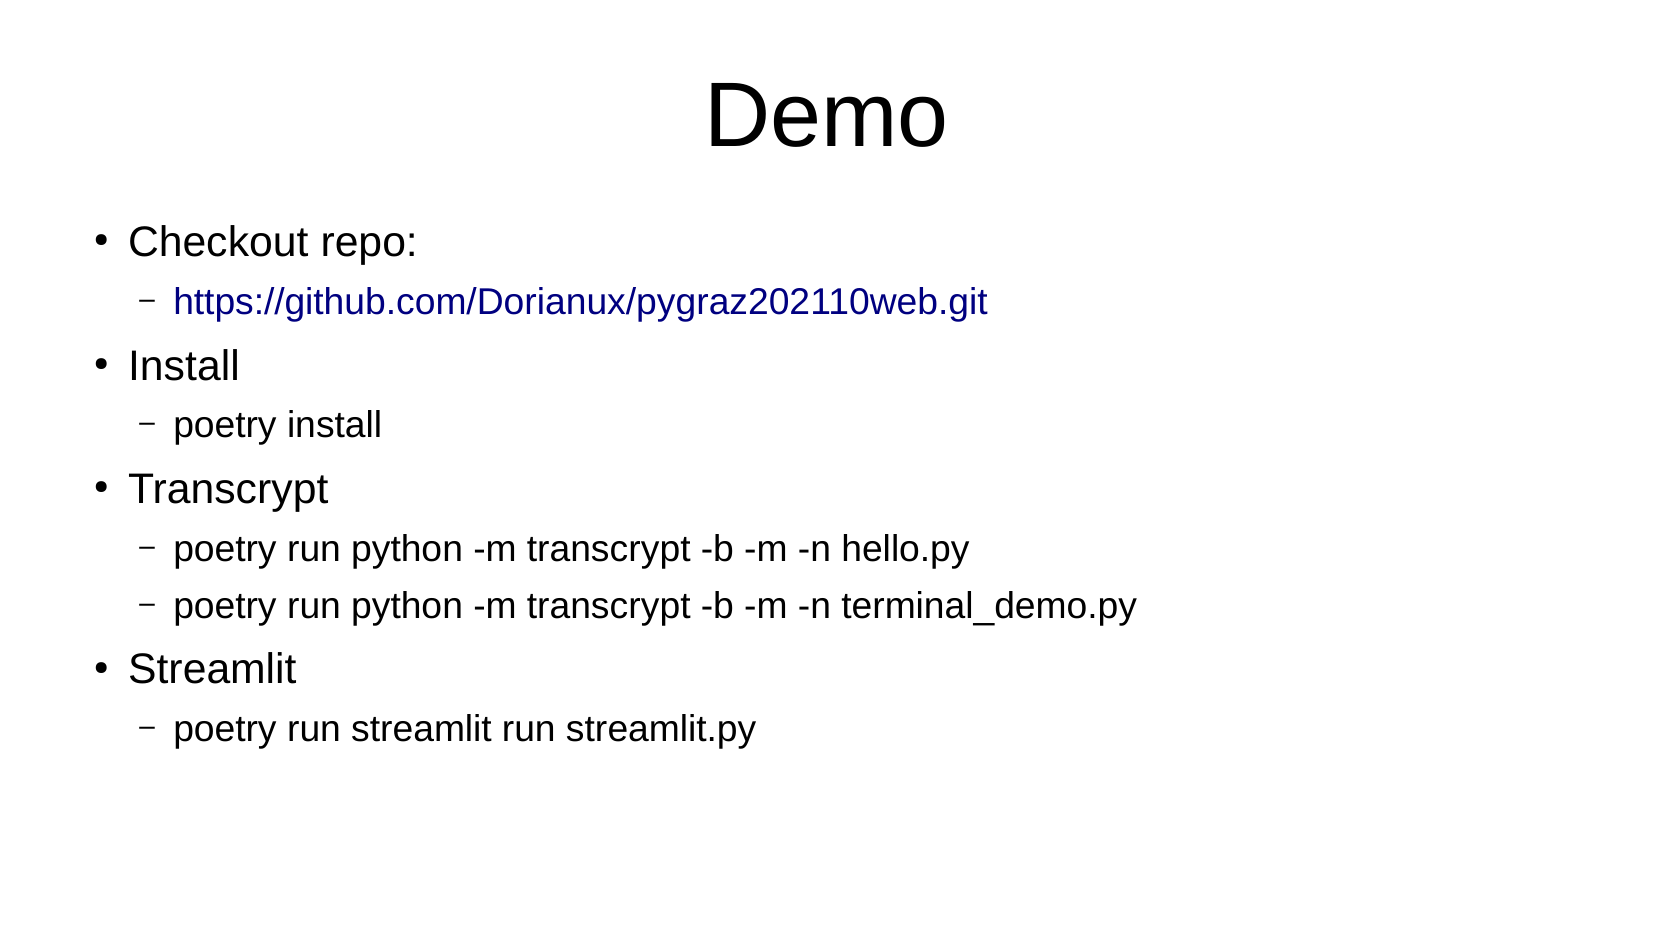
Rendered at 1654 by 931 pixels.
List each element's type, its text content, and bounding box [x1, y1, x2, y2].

title Demo [82, 37, 1571, 193]
list Checkout repo: https://github.com/Dorianux/pygraz202110web.git Install poetry install Transcrypt poetry run python -m transcrypt -b -m -n hello.py poetry run python -m transcrypt -b -m -n terminal_demo.py Streamlit poetry run streamlit run streamlit.py [82, 217, 1571, 758]
